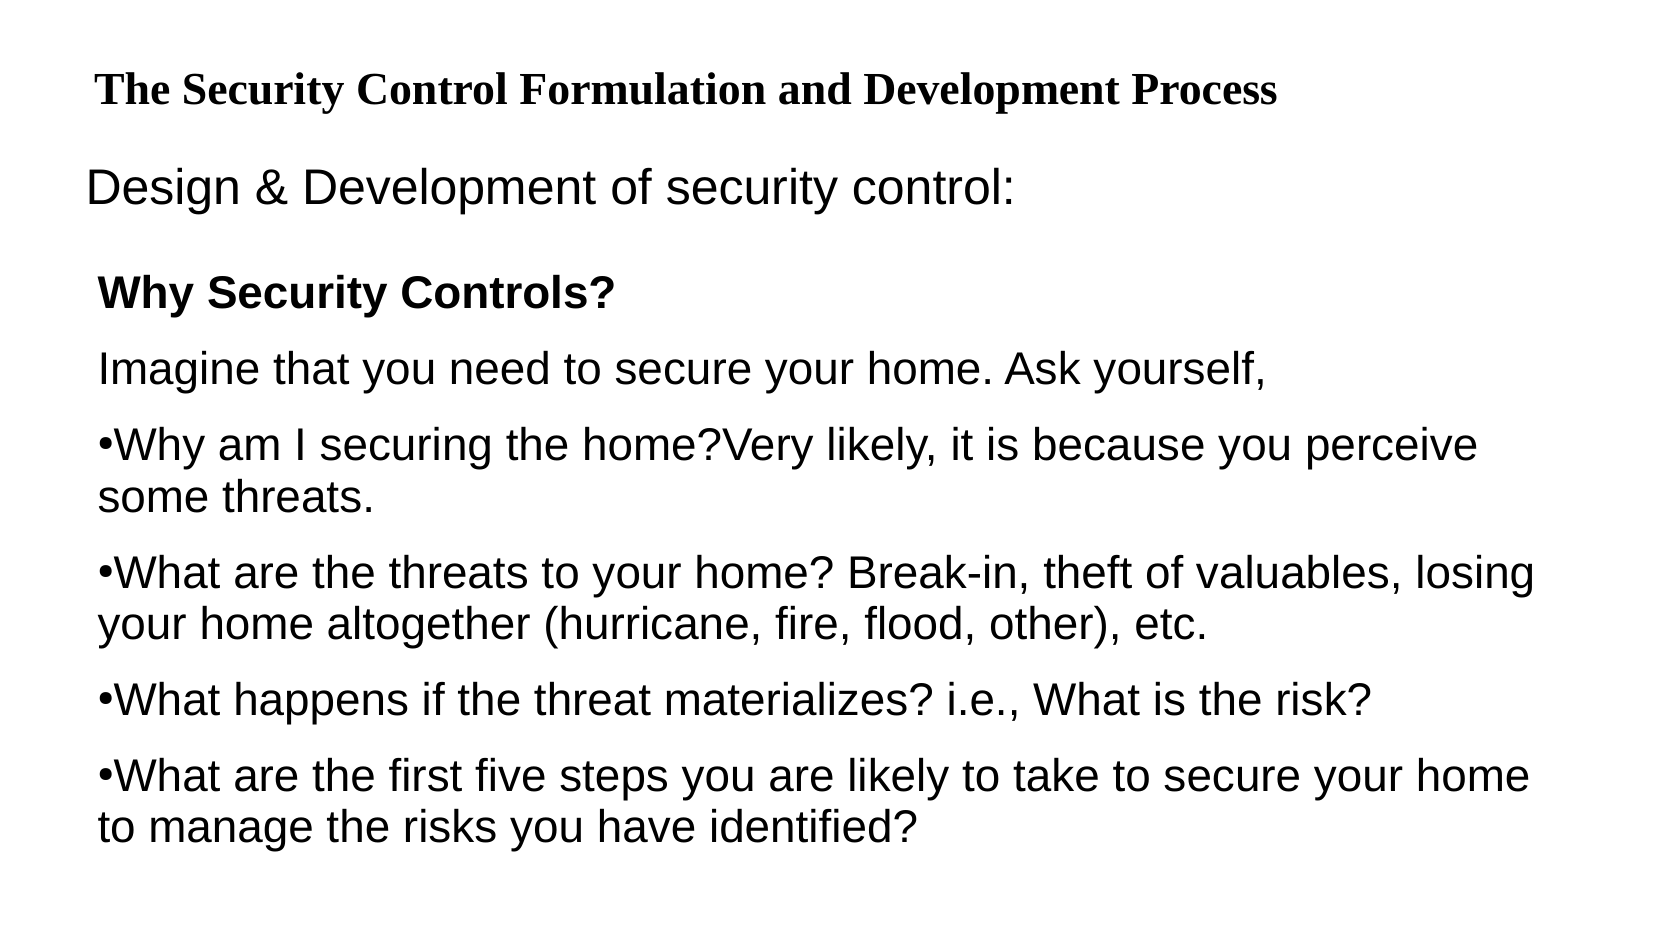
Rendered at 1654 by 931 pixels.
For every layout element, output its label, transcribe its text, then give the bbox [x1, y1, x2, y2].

text_box Design & Development of security control: [70, 151, 1560, 892]
title The Security Control Formulation and Development Process [82, 34, 1607, 130]
text_box Why Security Controls? Imagine that you need to secure your home. Ask yourself, Why am I securing the home?Very likely, it is because you perceive some threats. What are the threats to your home? Break-in, theft of valuables, losing your home altogether (hurricane, fire, flood, other), etc. What happens if the threat materializes? i.e., What is the risk? What are the first five steps you are likely to take to secure your home to manage the risks you have identified? [82, 259, 1583, 861]
